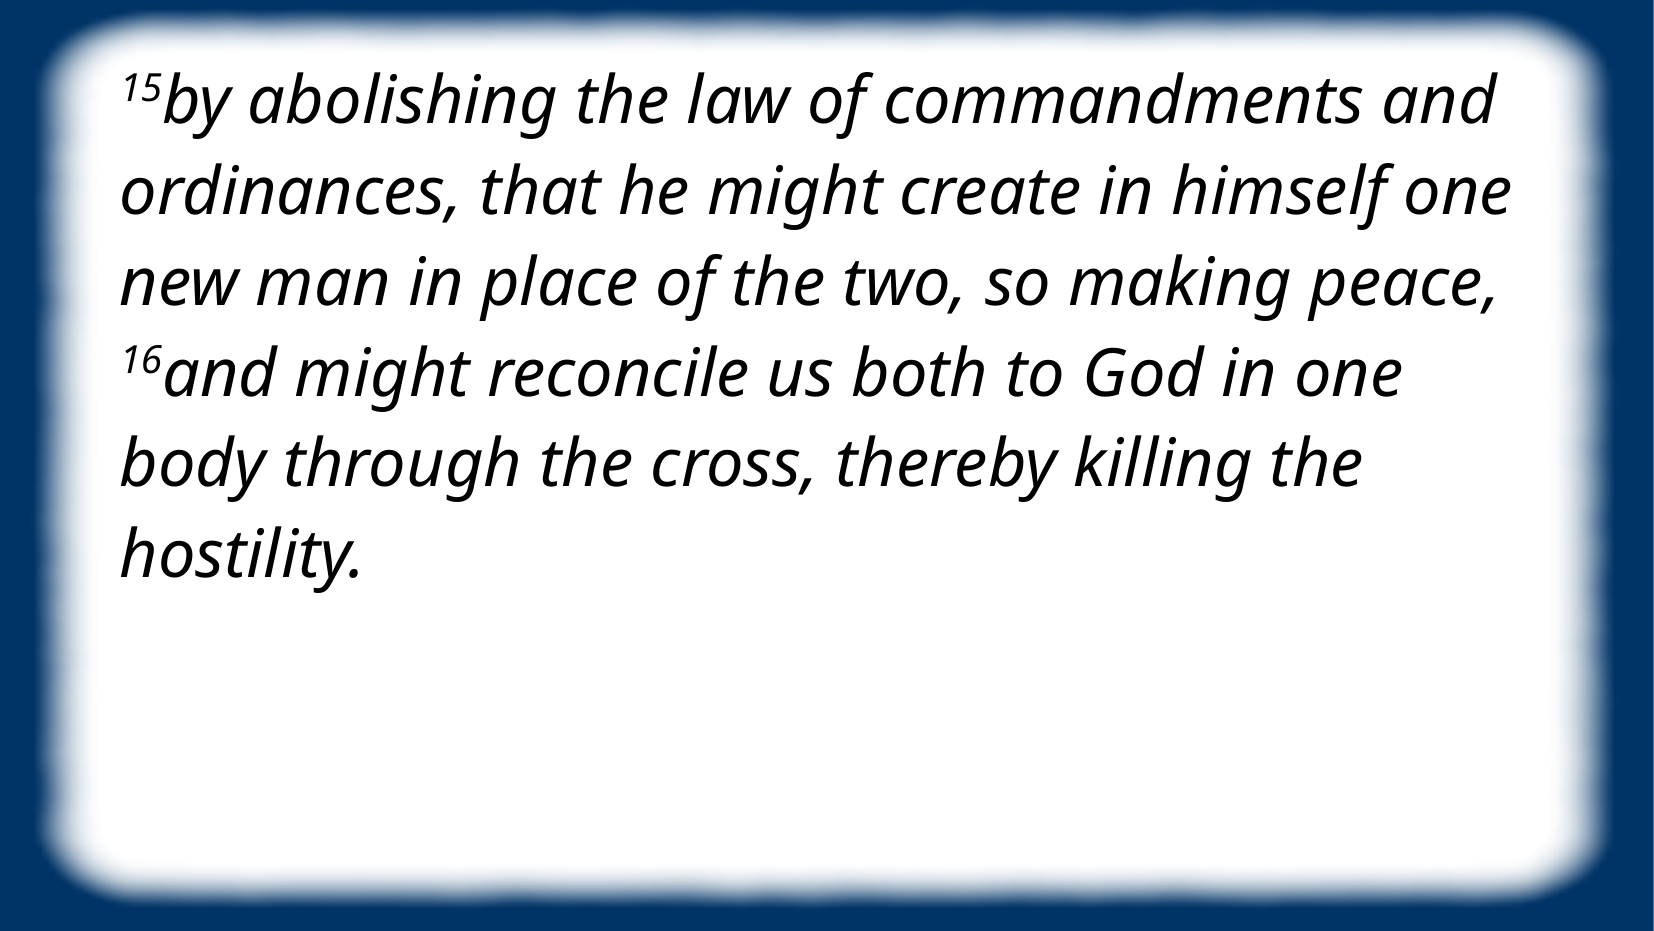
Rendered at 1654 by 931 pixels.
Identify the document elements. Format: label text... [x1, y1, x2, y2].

text_box 15by abolishing the law of commandments and ordinances, that he might create in himself one new man in place of the two, so making peace, 16and might reconcile us both to God in one body through the cross, thereby killing the hostility. [105, 45, 1561, 593]
picture [0, 0, 1654, 931]
